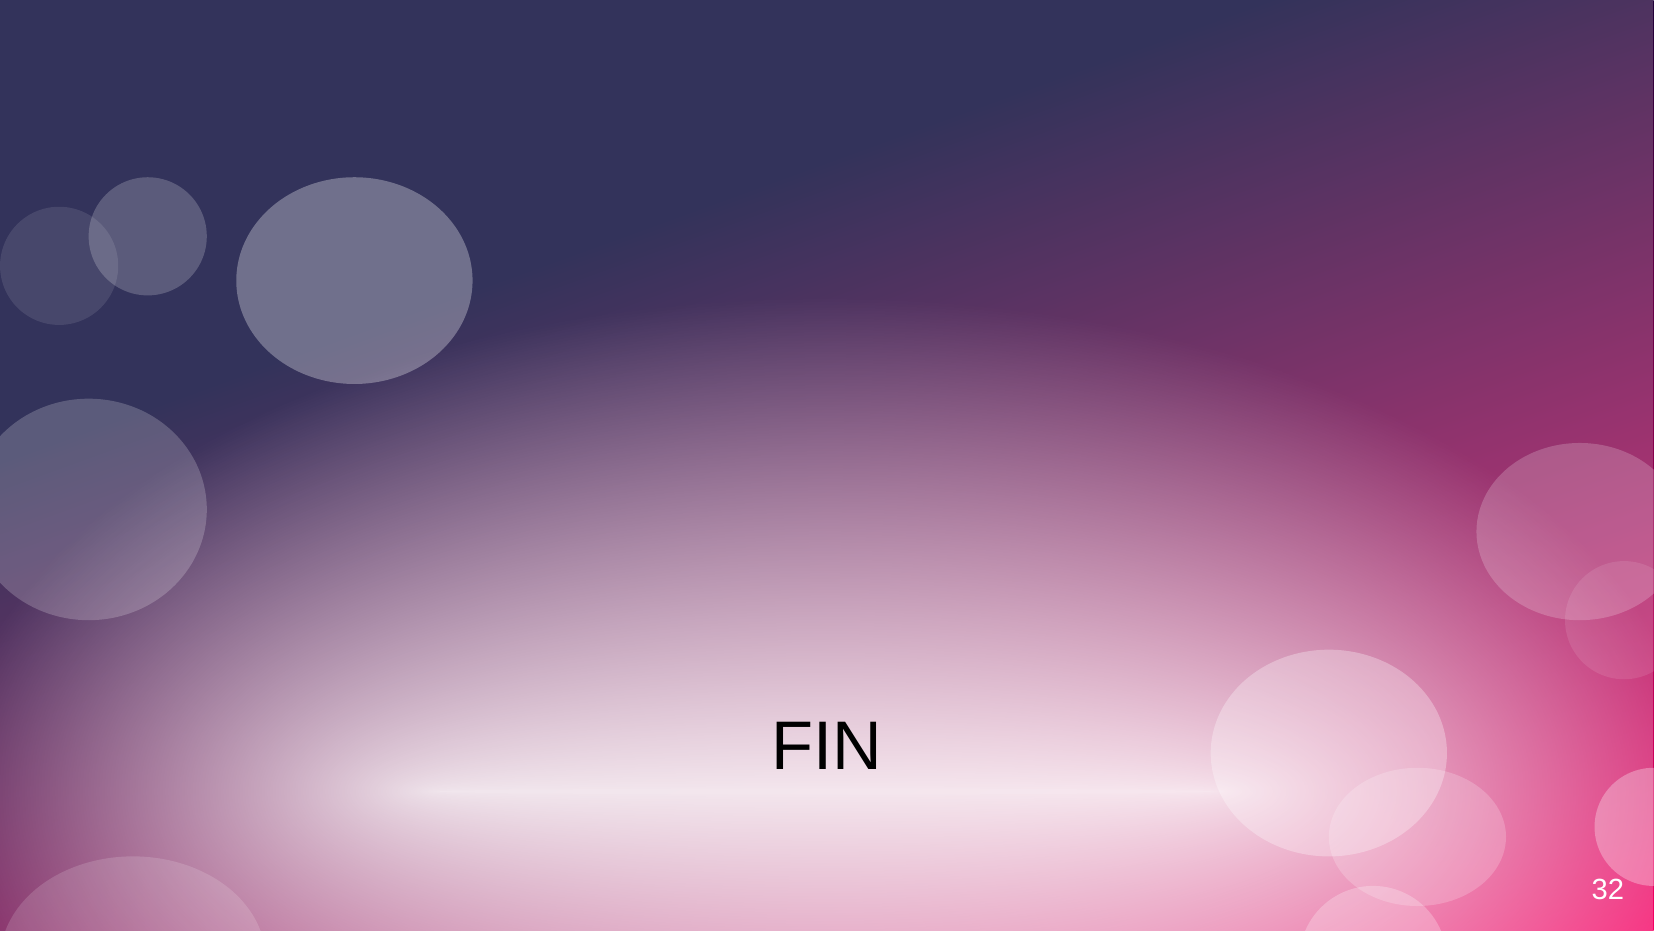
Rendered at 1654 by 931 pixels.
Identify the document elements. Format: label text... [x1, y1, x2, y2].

title FIN [88, 664, 1565, 827]
